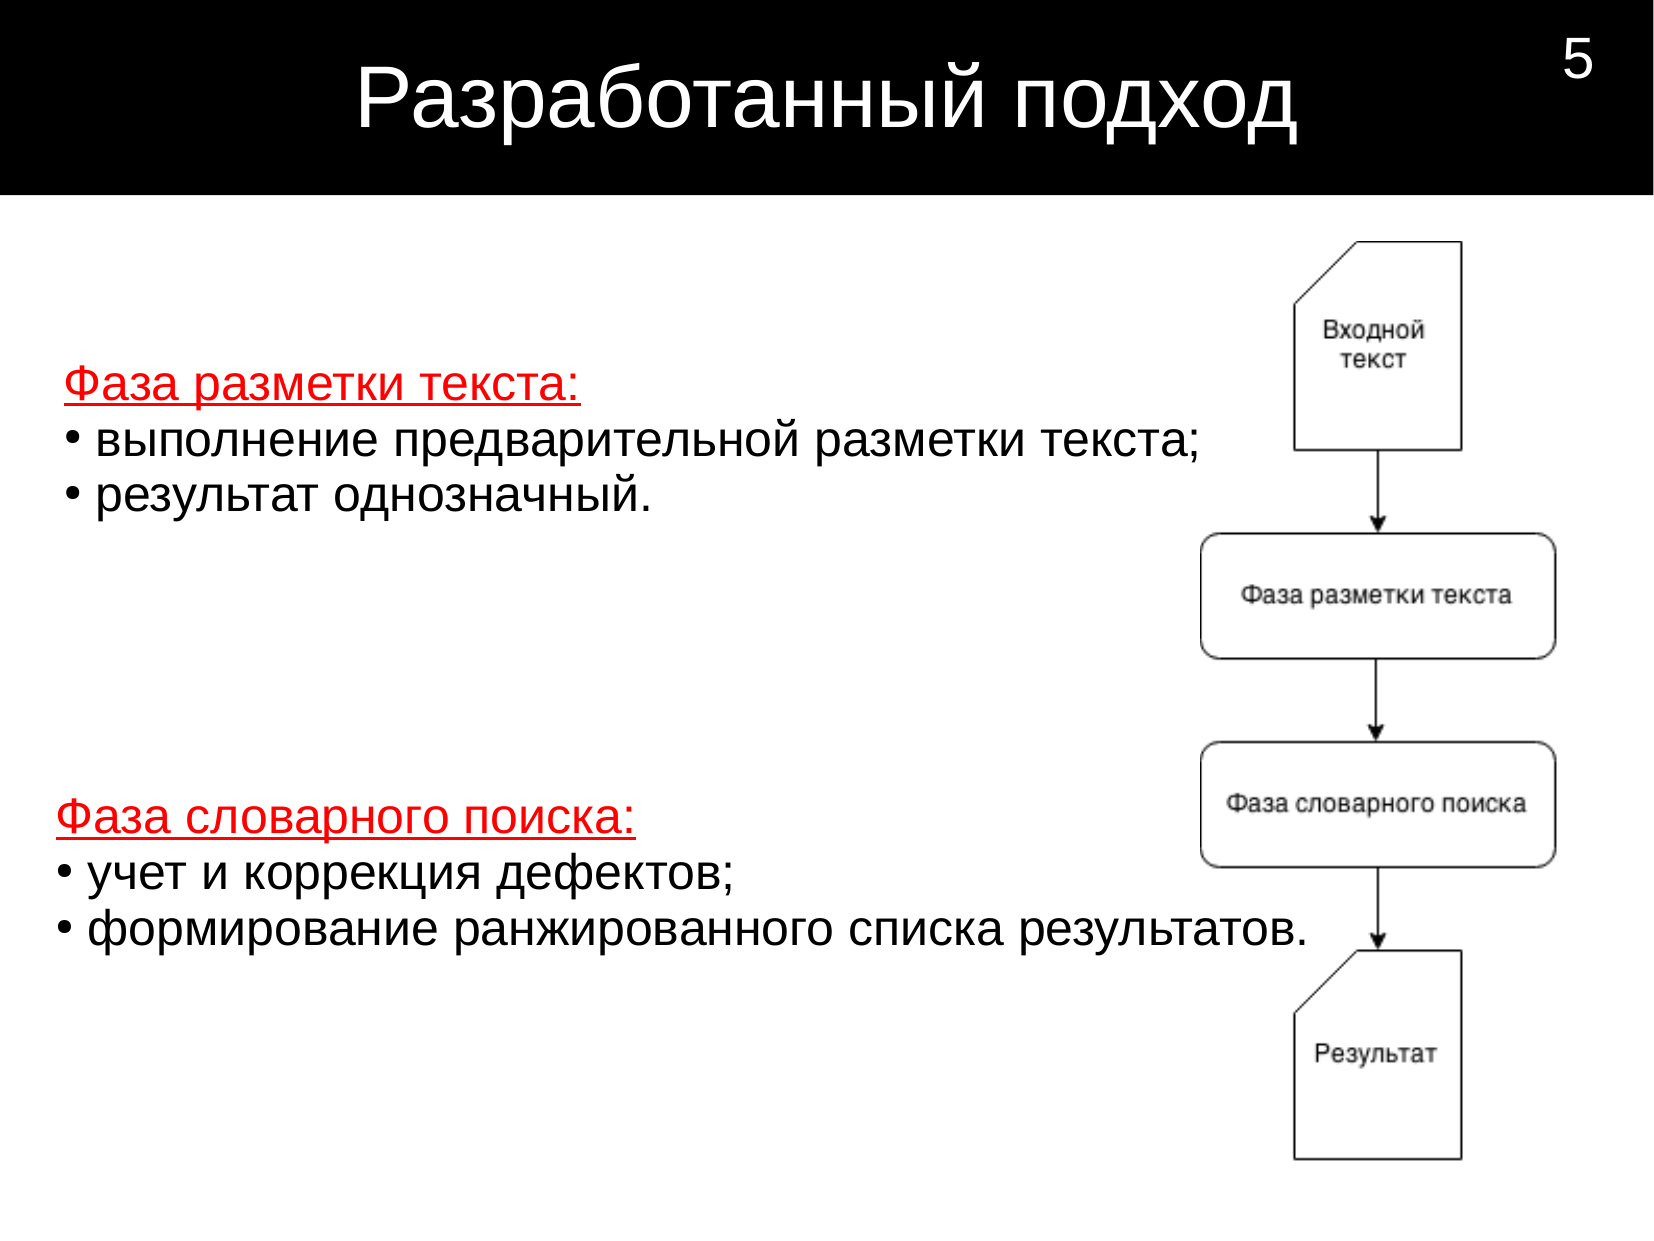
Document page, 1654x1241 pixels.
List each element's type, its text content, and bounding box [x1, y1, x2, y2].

subtitle Фаза разметки текста: выполнение предварительной разметки текста; результат однозначный. [63, 304, 1200, 574]
text_box Фаза словарного поиска: учет и коррекция дефектов; формирование ранжированного списка результатов. [55, 737, 1341, 1007]
title Разработанный подход [0, 0, 1654, 196]
text_box <number> [1547, 18, 1623, 109]
picture [1200, 241, 1559, 1167]
